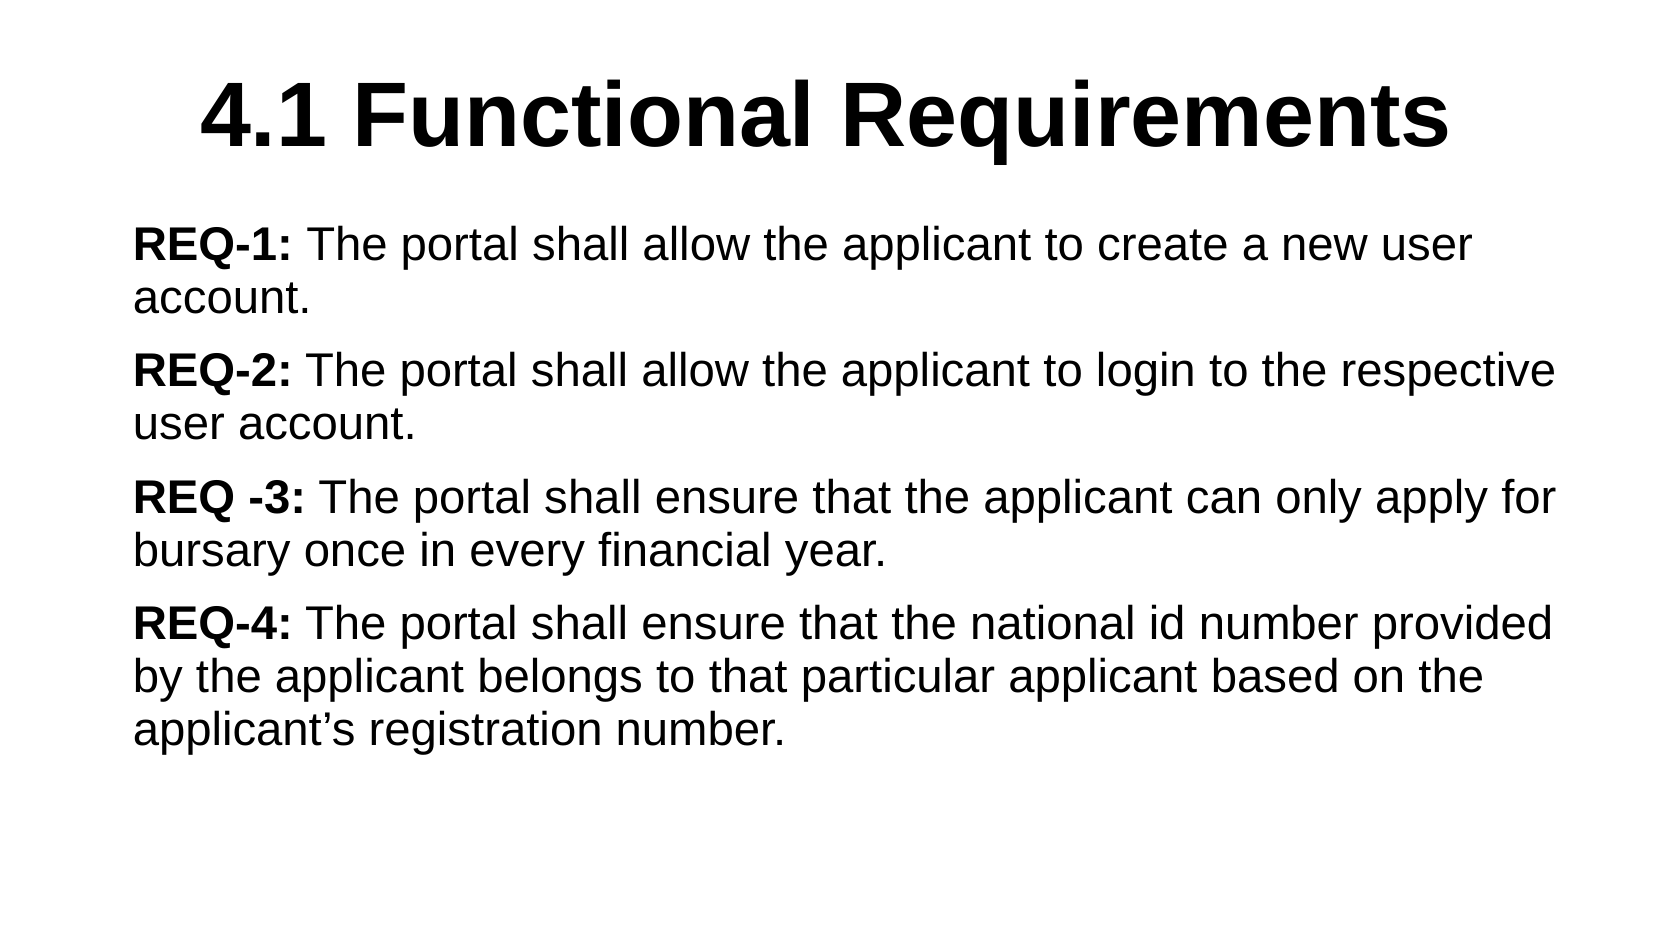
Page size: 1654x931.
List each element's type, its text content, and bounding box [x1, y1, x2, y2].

title 4.1 Functional Requirements [82, 37, 1571, 193]
list REQ-1: The portal shall allow the applicant to create a new user account. REQ-2: The portal shall allow the applicant to login to the respective user account. REQ -3: The portal shall ensure that the applicant can only apply for bursary once in every financial year. REQ-4: The portal shall ensure that the national id number provided by the applicant belongs to that particular applicant based on the applicant’s registration number. [82, 217, 1571, 758]
